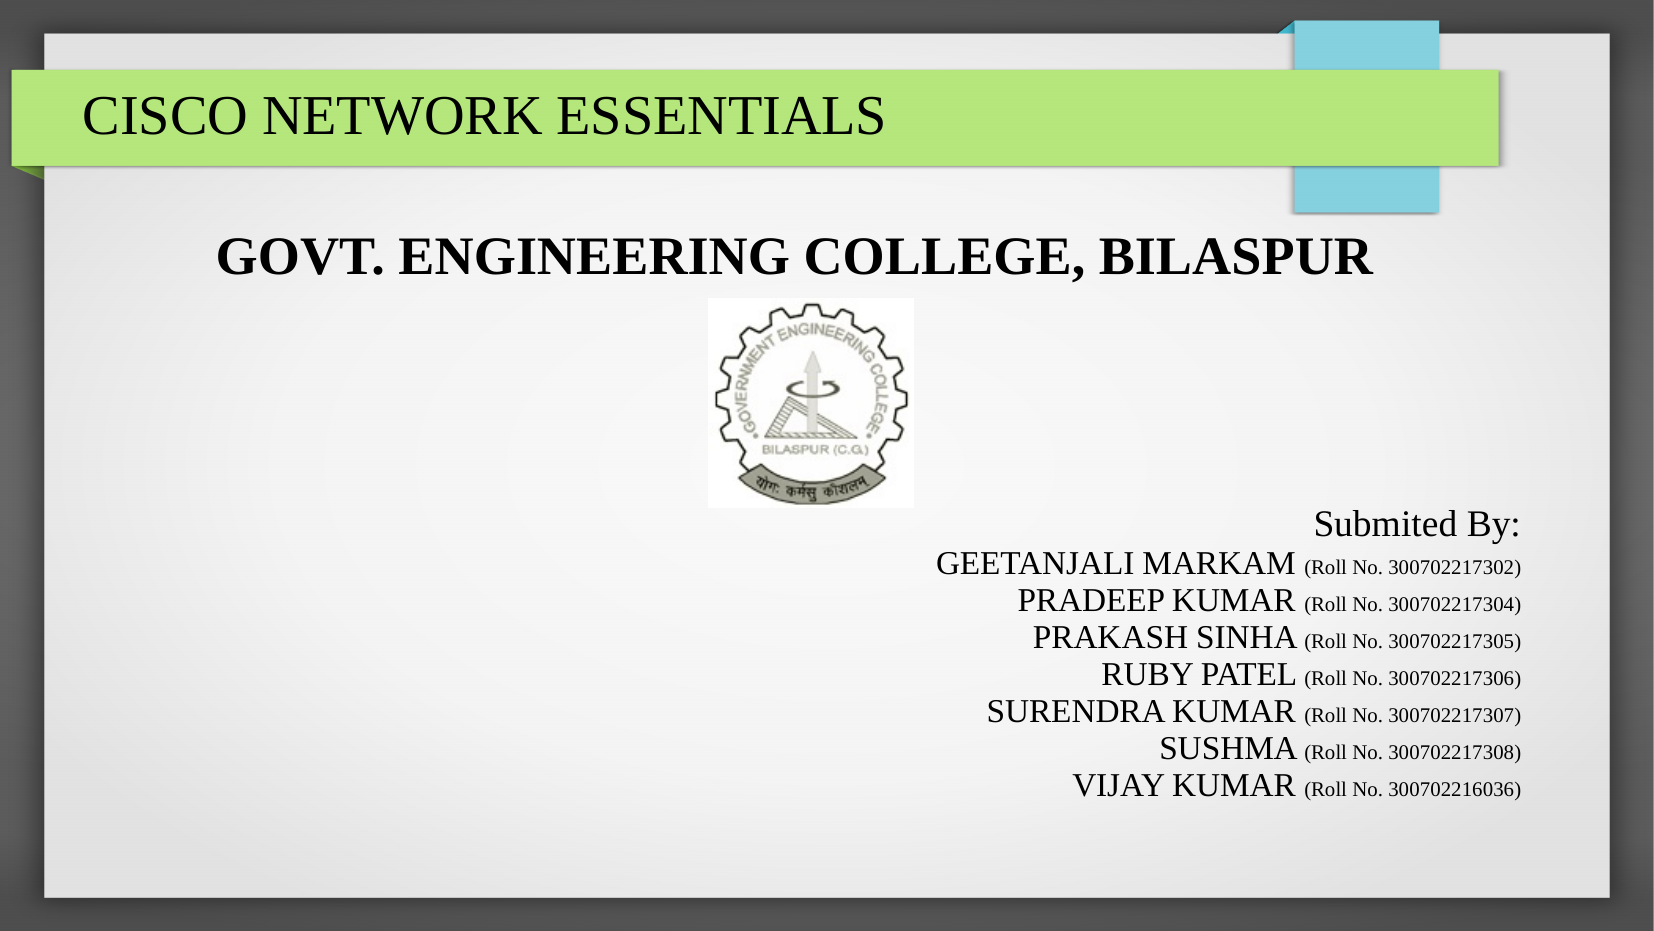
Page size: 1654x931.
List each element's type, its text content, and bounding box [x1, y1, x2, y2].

text_box Submited By: GEETANJALI MARKAM (Roll No. 300702217302) PRADEEP KUMAR (Roll No. 300702217304) PRAKASH SINHA (Roll No. 300702217305) RUBY PATEL (Roll No. 300702217306) SURENDRA KUMAR (Roll No. 300702217307) SUSHMA (Roll No. 300702217308) VIJAY KUMAR (Roll No. 300702216036) [921, 496, 1595, 839]
text_box GOVT. ENGINEERING COLLEGE, BILASPUR [200, 218, 1406, 355]
picture [0, 0, 1654, 931]
title CISCO NETWORK ESSENTIALS [82, 70, 1264, 160]
